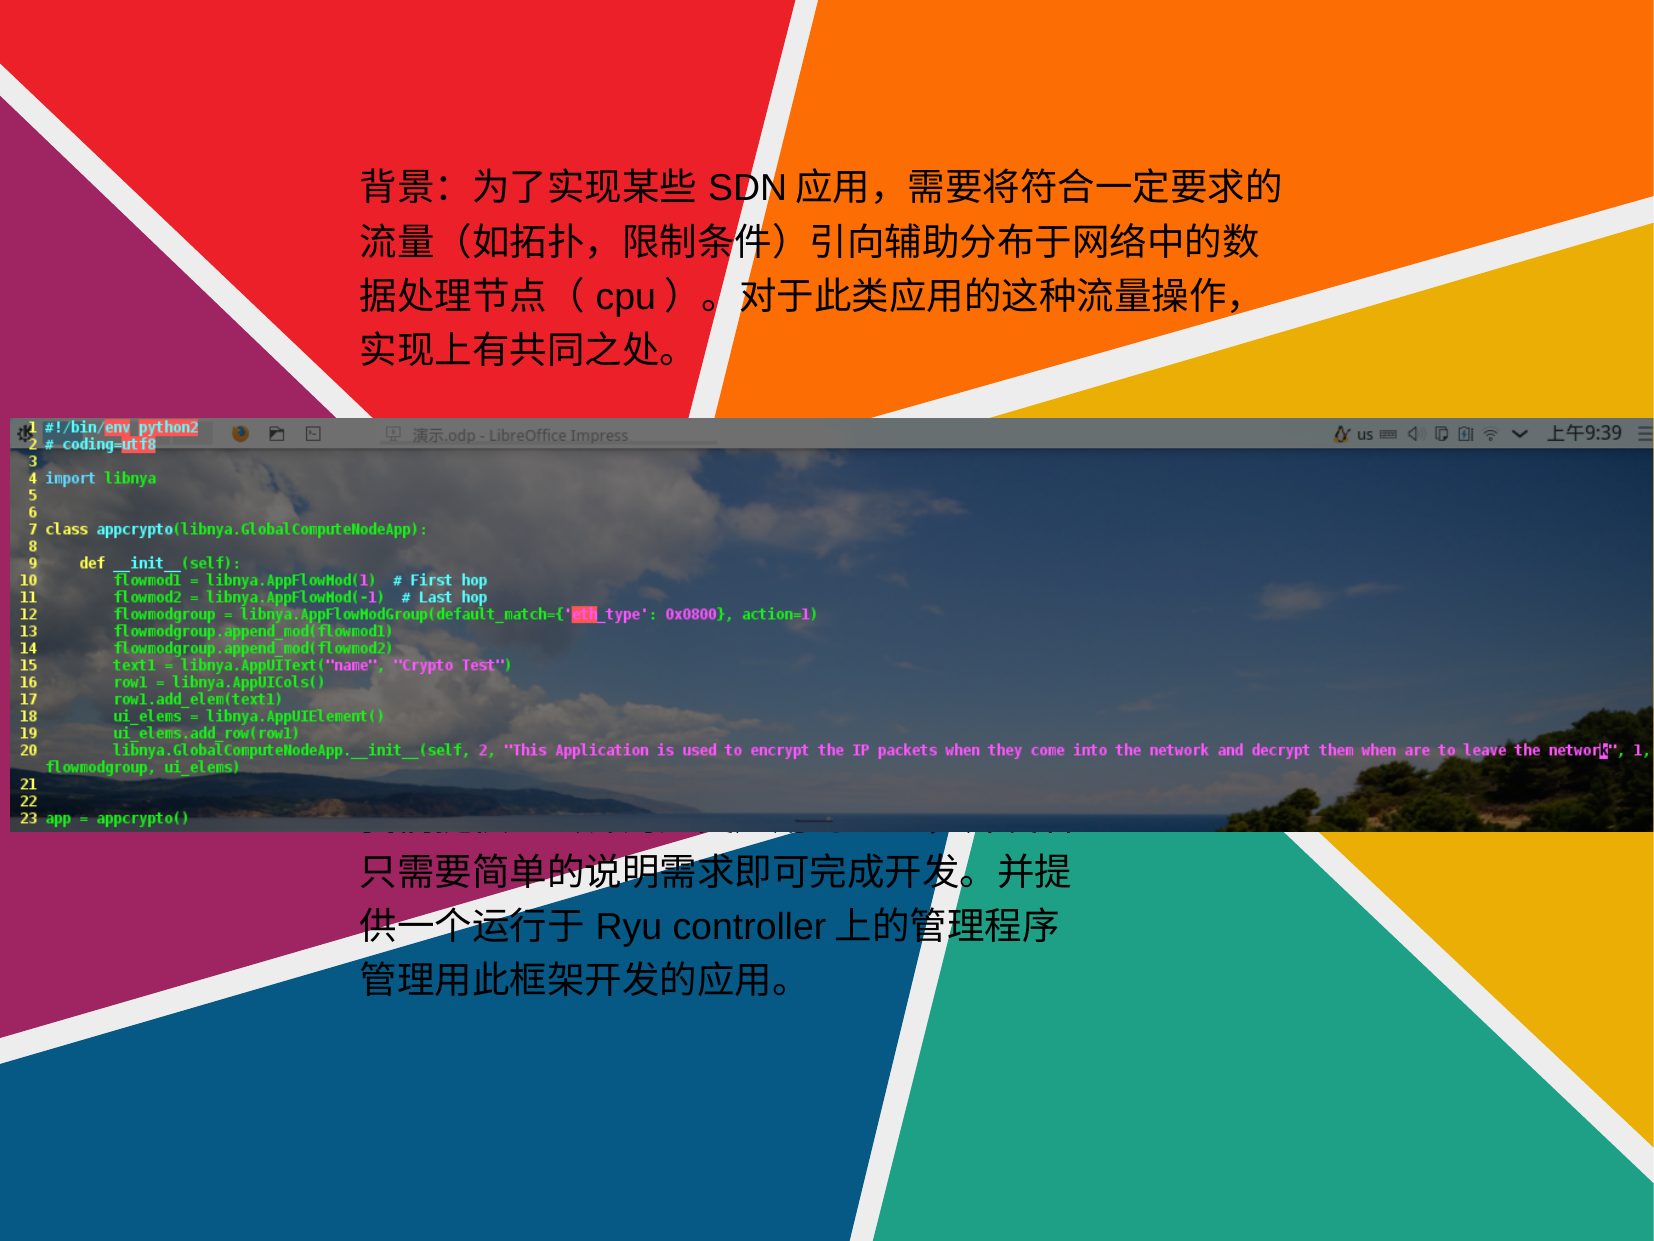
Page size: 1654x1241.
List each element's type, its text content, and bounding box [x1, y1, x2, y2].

text_box 我们提供一套针对此类应用的API，开发者只需要简单的说明需求即可完成开发。并提供一个运行于Ryu controller上的管理程序管理用此框架开发的应用。 [345, 832, 1111, 985]
picture [10, 418, 1654, 832]
text_box 背景：为了实现某些SDN应用，需要将符合一定要求的流量（如拓扑，限制条件）引向辅助分布于网络中的数据处理节点（cpu）。对于此类应用的这种流量操作，实现上有共同之处。 [345, 150, 1306, 355]
